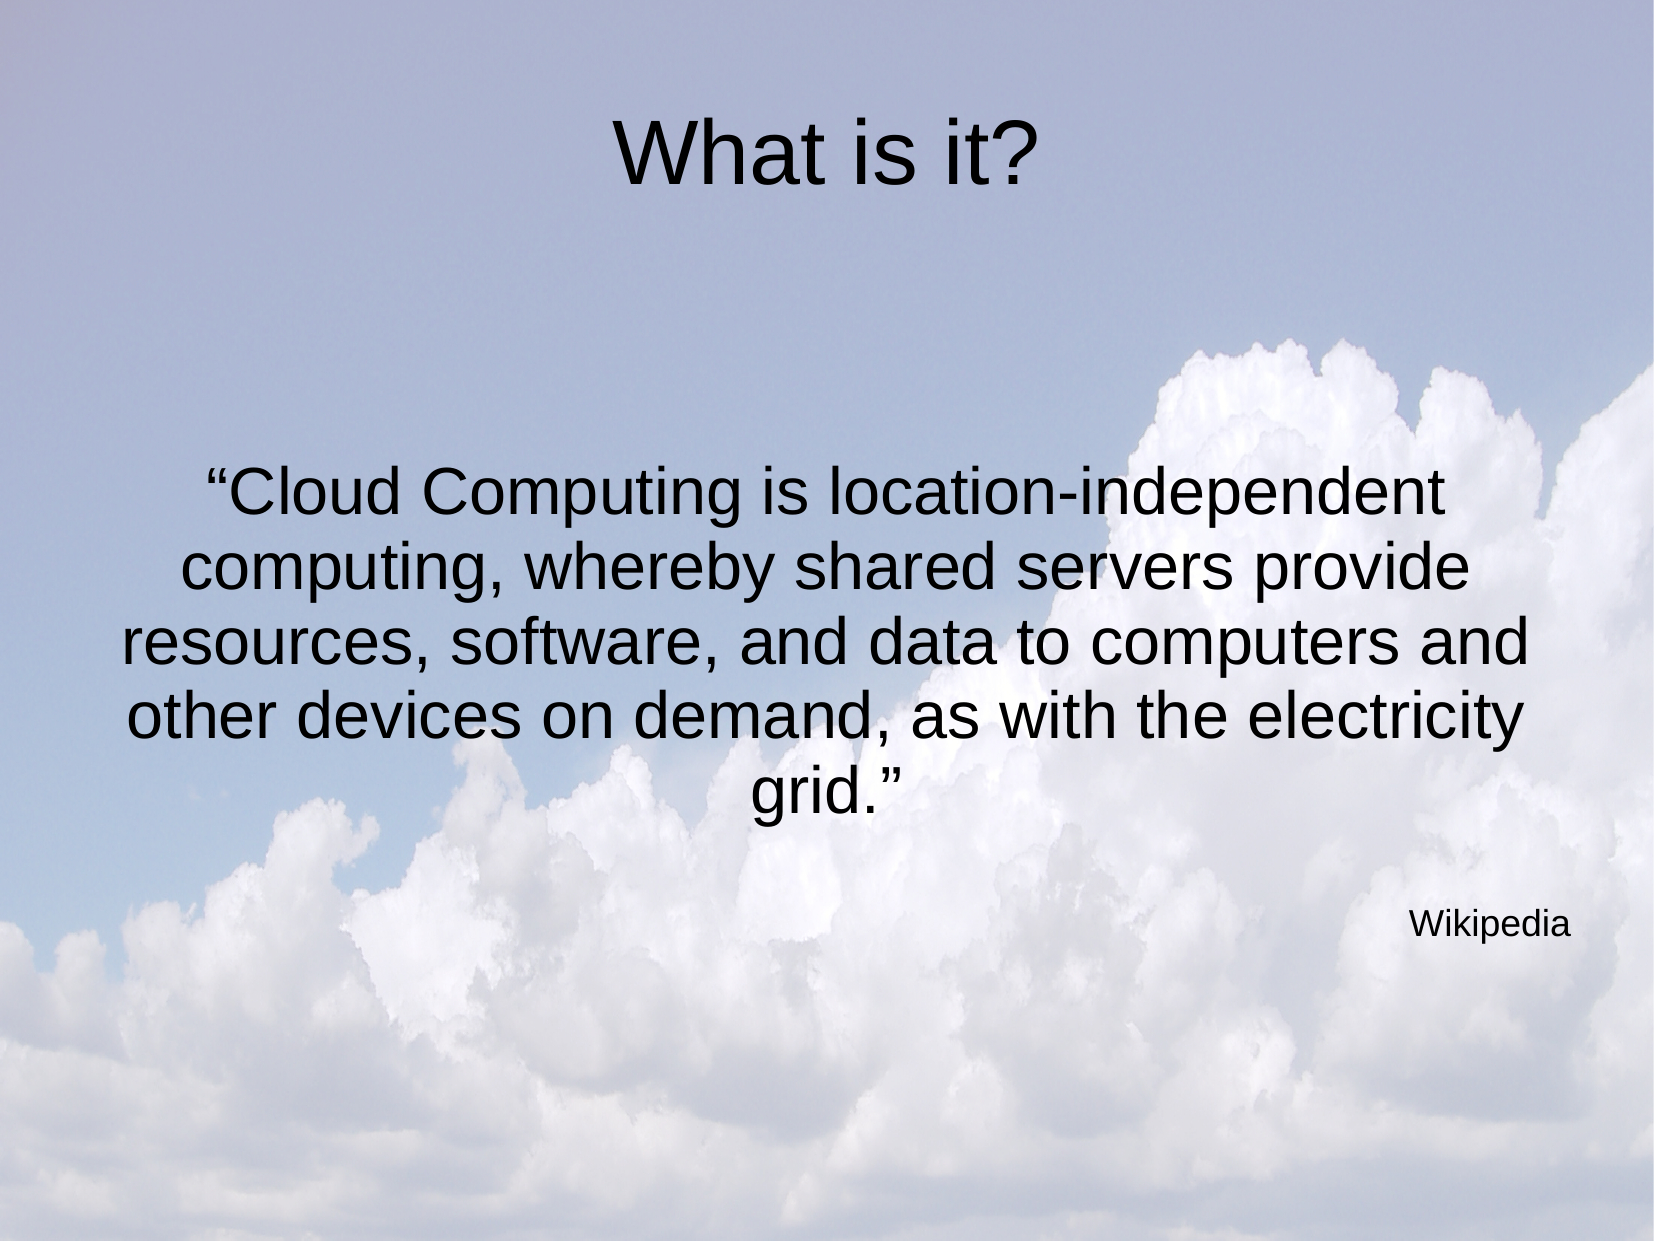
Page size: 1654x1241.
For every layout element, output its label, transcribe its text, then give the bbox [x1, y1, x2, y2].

picture [0, 0, 1654, 1241]
subtitle “Cloud Computing is location-independent computing, whereby shared servers provide resources, software, and data to computers and other devices on demand, as with the electricity grid.” Wikipedia [82, 290, 1571, 1109]
title What is it? [82, 49, 1571, 257]
